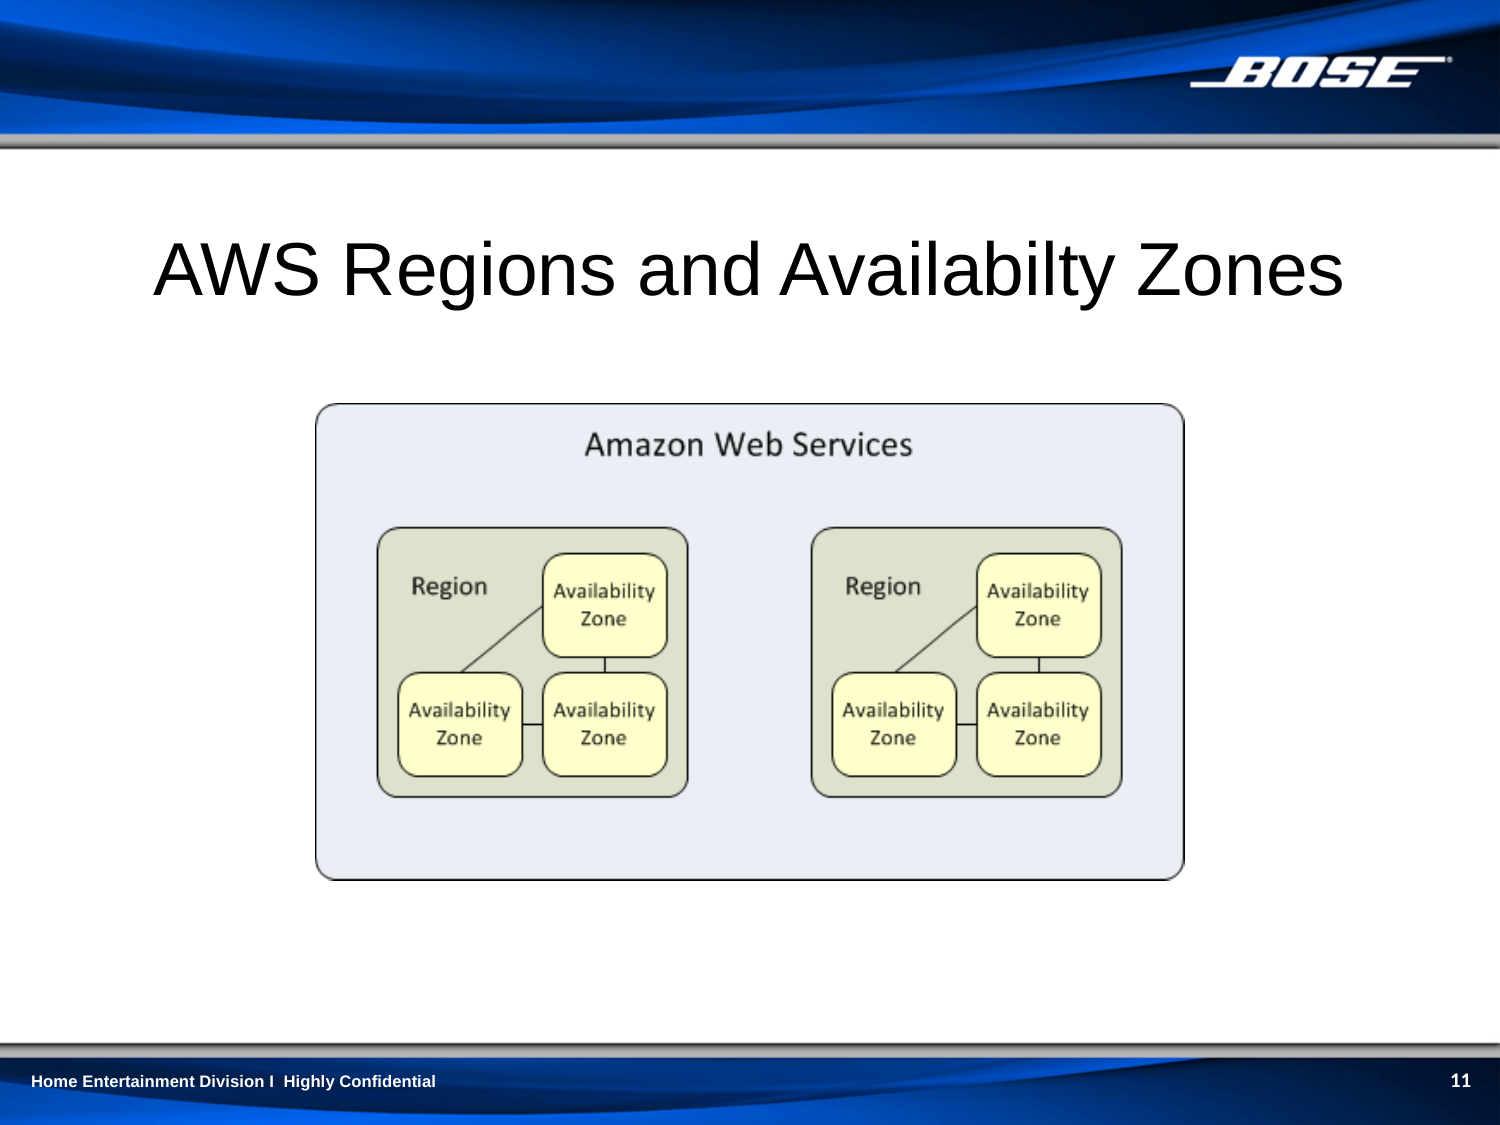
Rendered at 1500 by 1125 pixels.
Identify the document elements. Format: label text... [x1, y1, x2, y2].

picture [0, 0, 1500, 1125]
text_box AWS Regions and Availabilty Zones [74, 185, 1425, 345]
